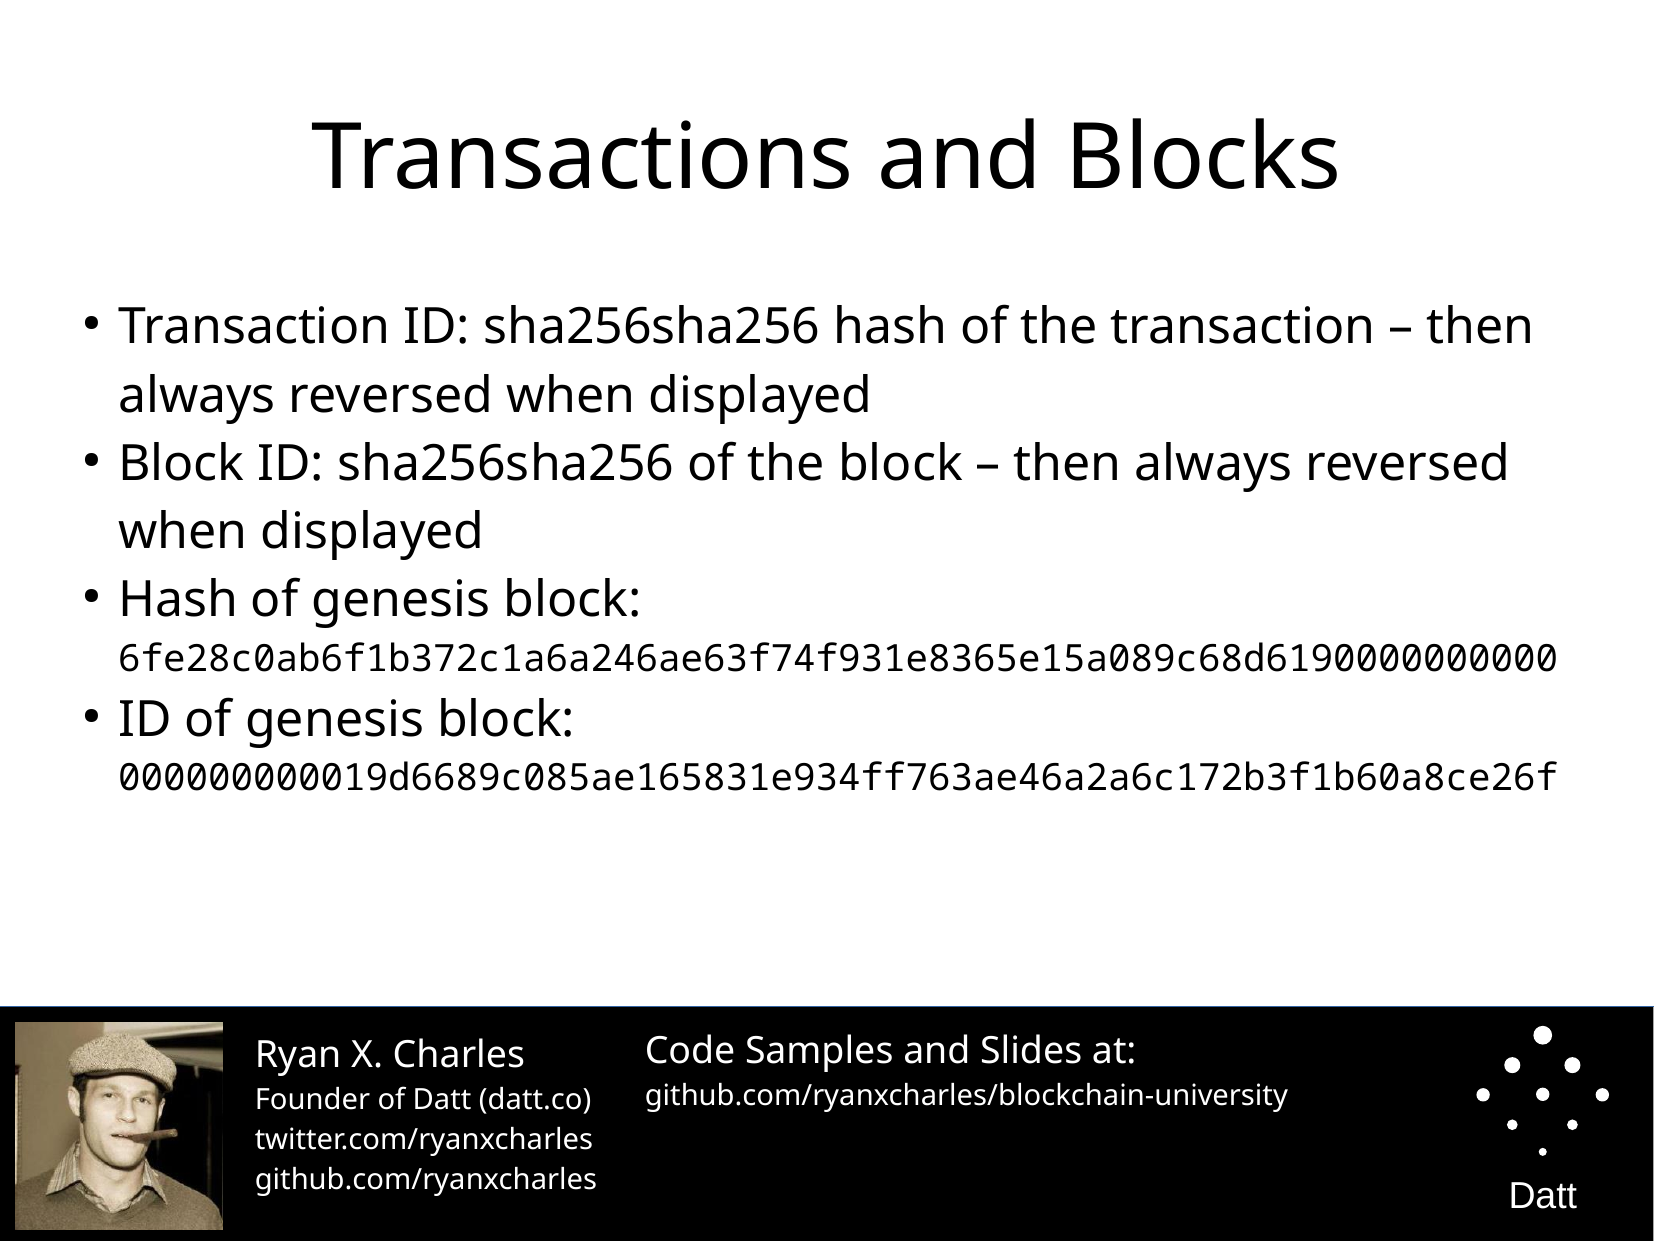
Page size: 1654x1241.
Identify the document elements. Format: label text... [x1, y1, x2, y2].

text_box Transaction ID: sha256sha256 hash of the transaction – then always reversed when displayed Block ID: sha256sha256 of the block – then always reversed when displayed Hash of genesis block: 6fe28c0ab6f1b372c1a6a246ae63f74f931e8365e15a089c68d6190000000000 ID of genesis block: 000000000019d6689c085ae165831e934ff763ae46a2a6c172b3f1b60a8ce26f [82, 290, 1571, 1010]
text_box Ryan X. Charles Founder of Datt (datt.co) twitter.com/ryanxcharles github.com/ryanxcharles [240, 1020, 976, 1241]
title Transactions and Blocks [82, 49, 1571, 257]
picture [1475, 1023, 1611, 1159]
text_box [0, 1006, 1654, 1241]
text_box Datt [1452, 1167, 1633, 1241]
picture [15, 1022, 223, 1231]
text_box Code Samples and Slides at: github.com/ryanxcharles/blockchain-university [630, 1015, 1403, 1156]
